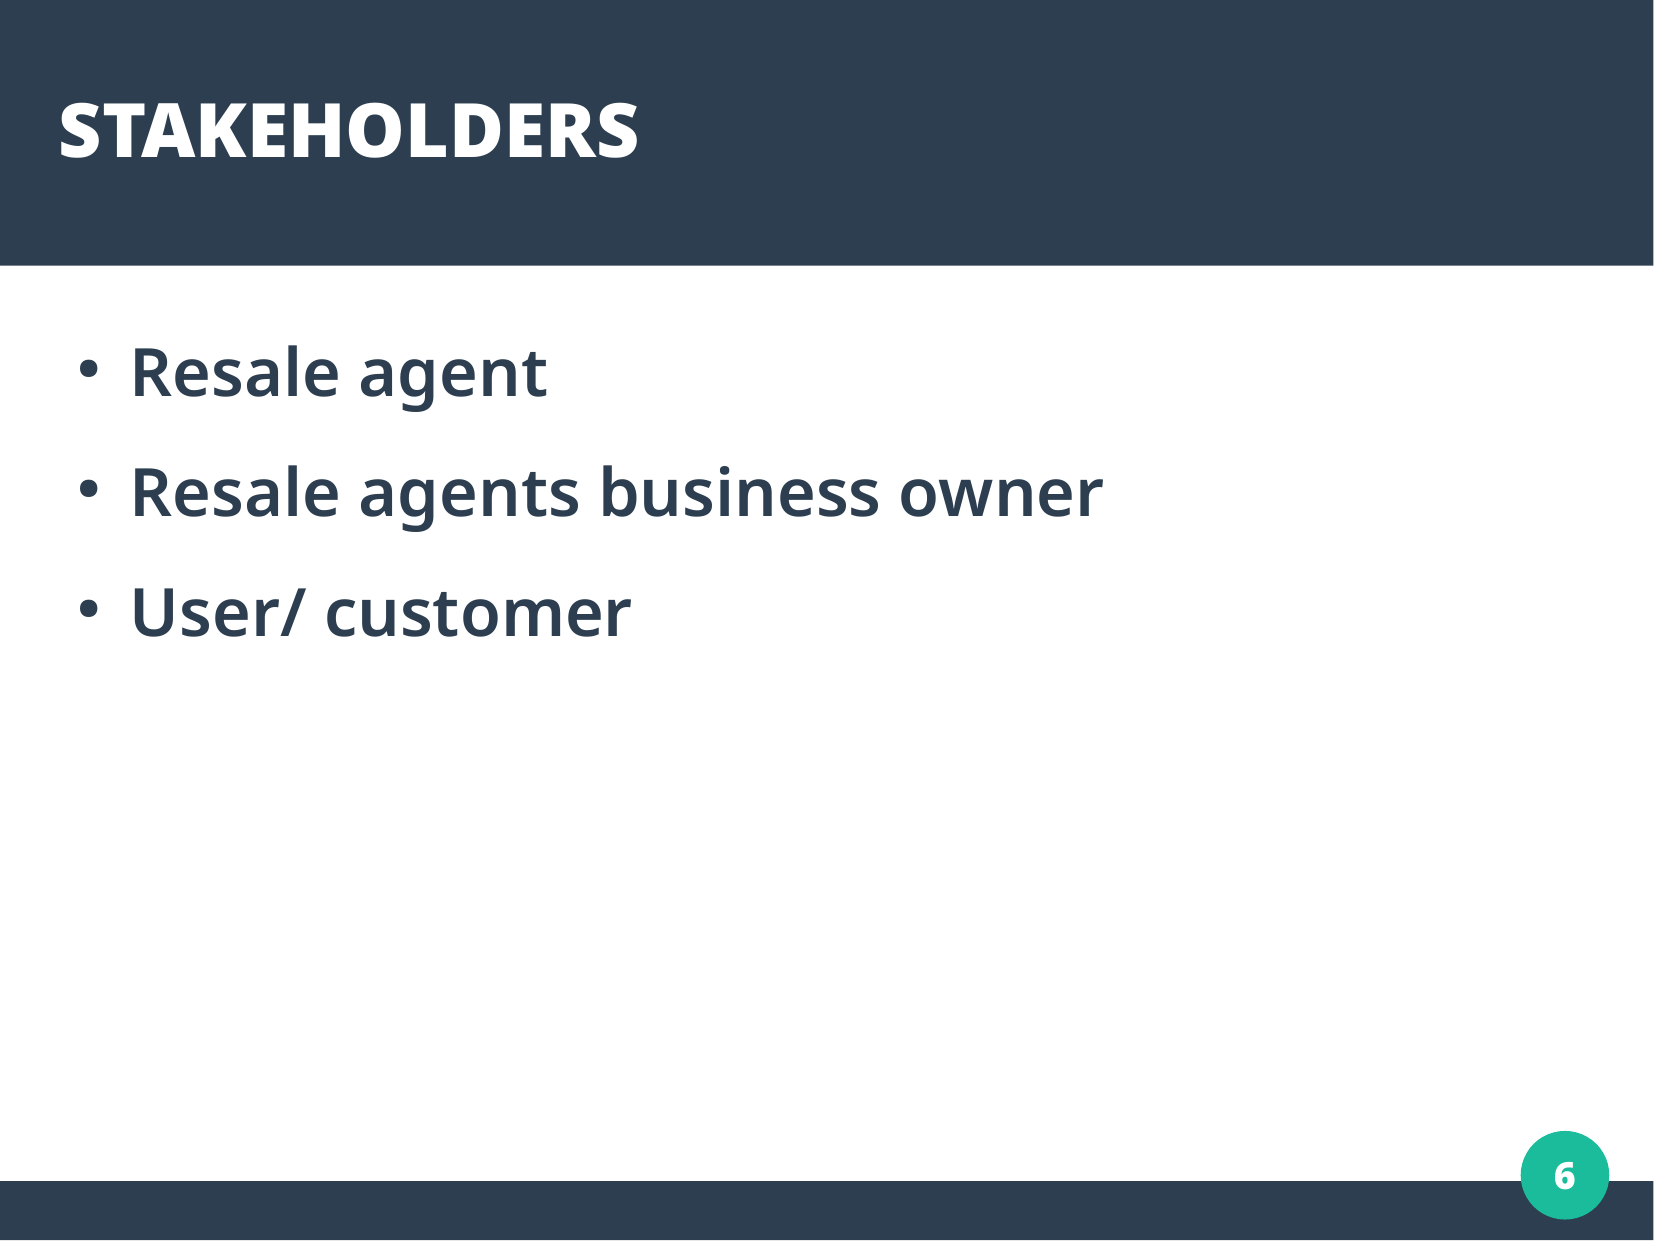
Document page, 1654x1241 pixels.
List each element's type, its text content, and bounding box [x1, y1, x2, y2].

list Resale agent Resale agents business owner User/ customer [59, 324, 1595, 1152]
title STAKEHOLDERS [59, 49, 1595, 207]
